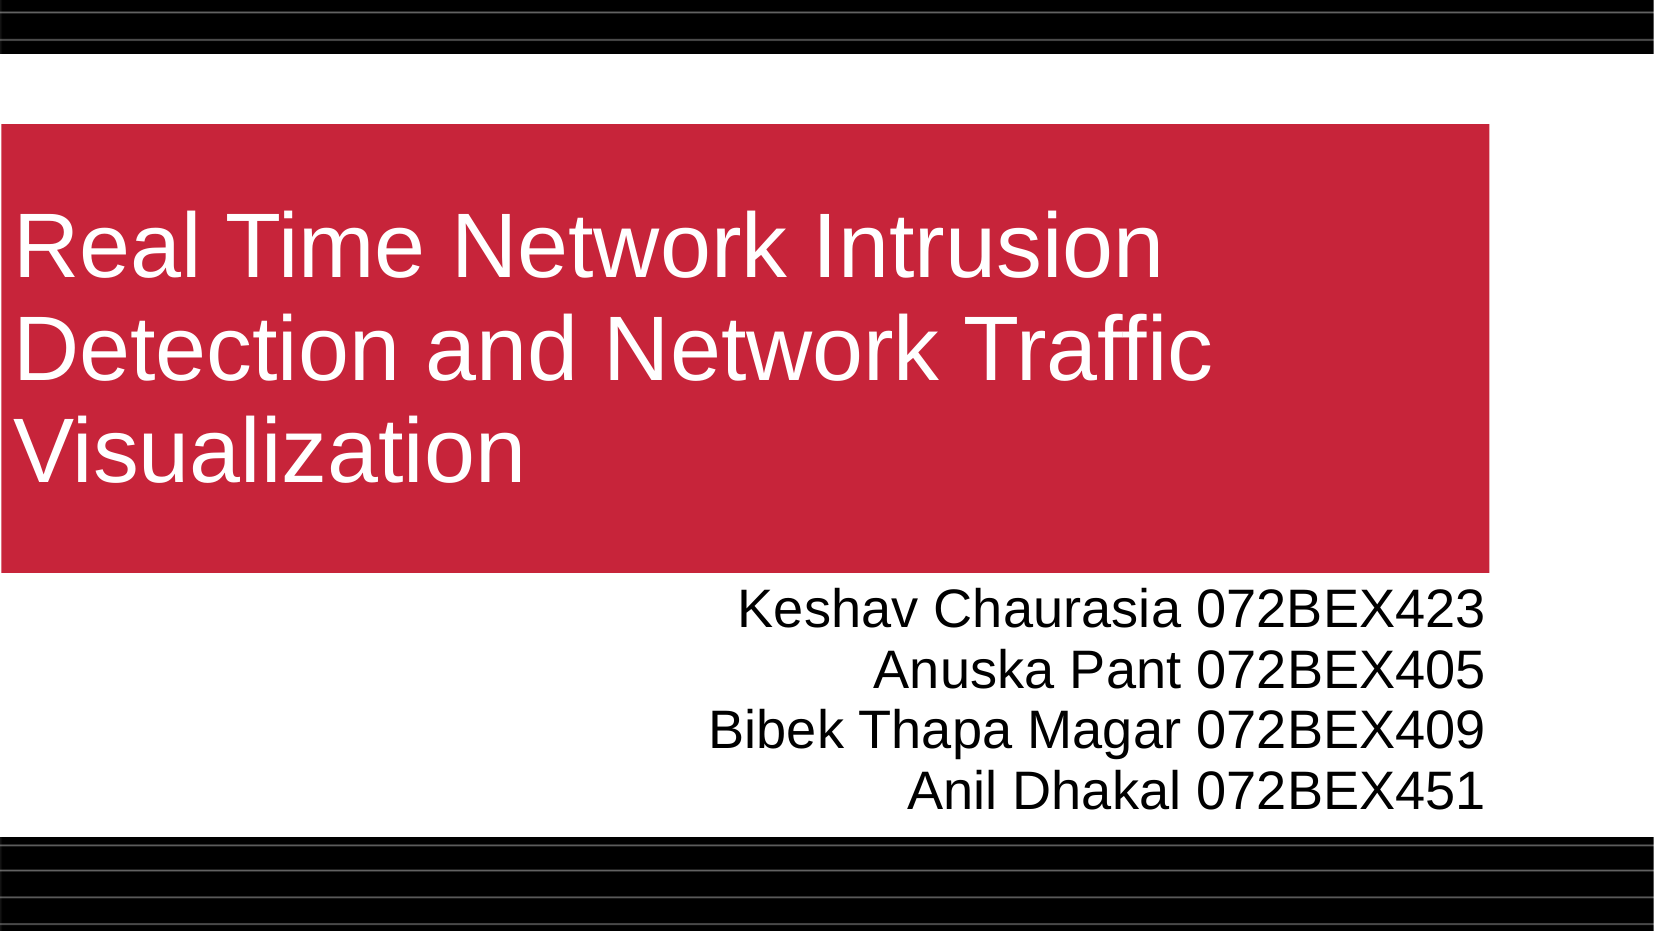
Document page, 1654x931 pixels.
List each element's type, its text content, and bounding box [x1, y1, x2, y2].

picture [0, 837, 1654, 931]
text_box Keshav Chaurasia 072BEX423 Anuska Pant 072BEX405 Bibek Thapa Magar 072BEX409 Anil Dhakal 072BEX451 [708, 578, 1489, 821]
title Real Time Network Intrusion Detection and Network Traffic Visualization [1, 124, 1490, 573]
picture [0, 0, 1654, 54]
